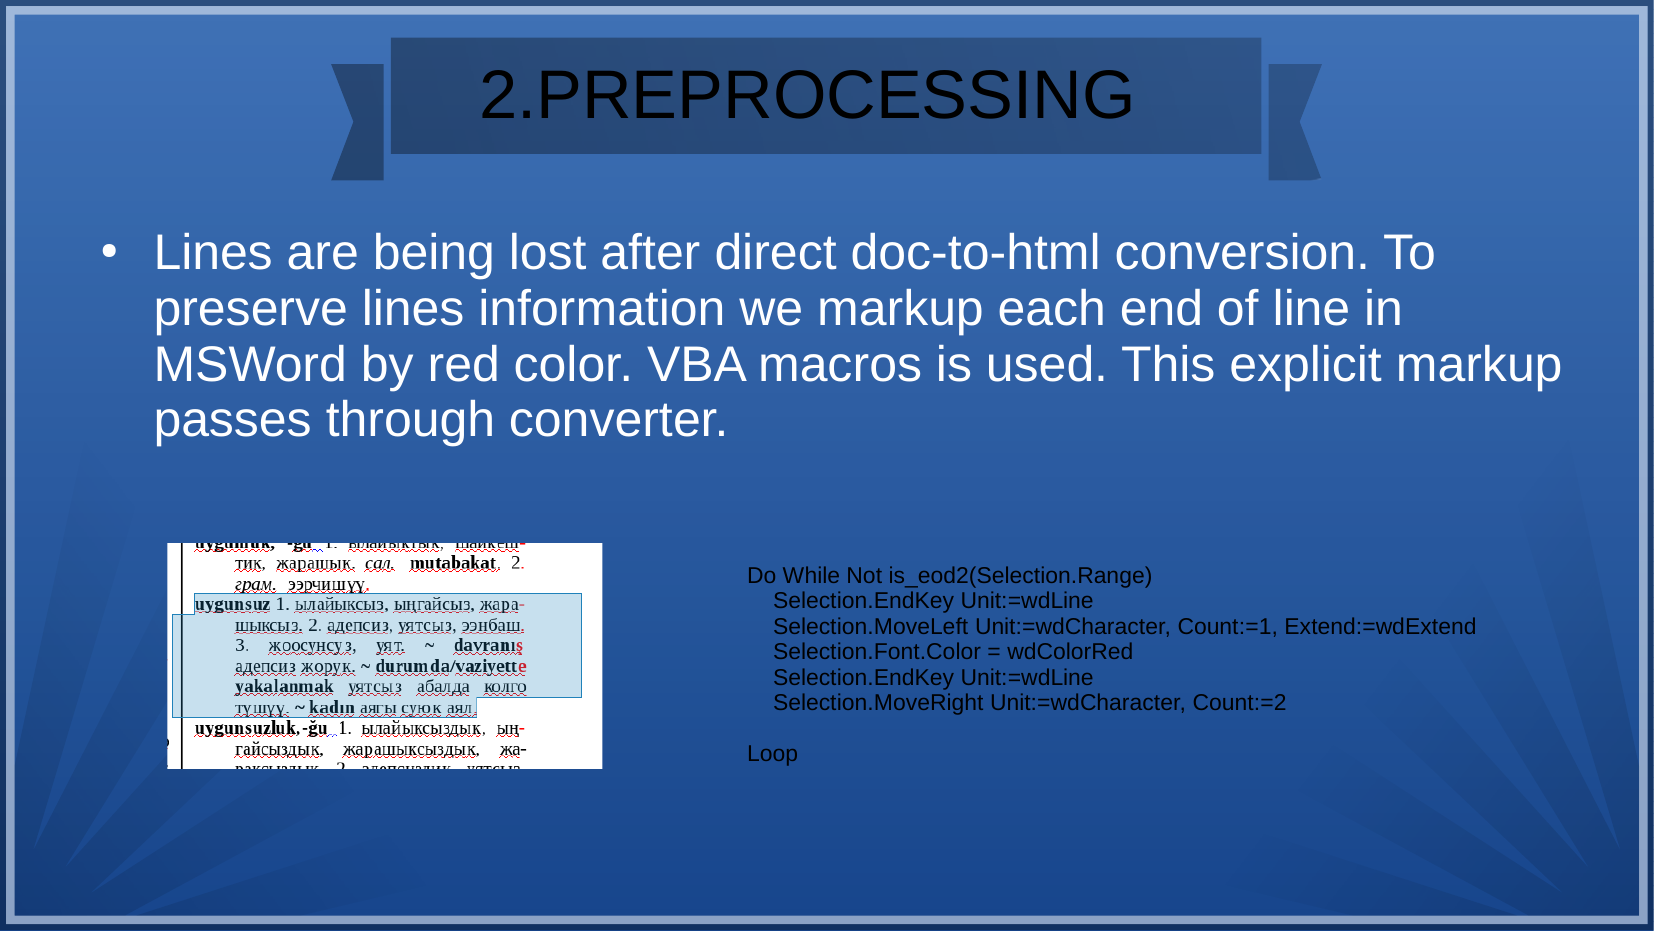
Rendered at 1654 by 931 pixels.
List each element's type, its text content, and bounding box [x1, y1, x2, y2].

text_box Do While Not is_eod2(Selection.Range) Selection.EndKey Unit:=wdLine Selection.MoveLeft Unit:=wdCharacter, Count:=1, Extend:=wdExtend Selection.Font.Color = wdColorRed Selection.EndKey Unit:=wdLine Selection.MoveRight Unit:=wdCharacter, Count:=2 Loop [732, 555, 1524, 780]
title 2.PREPROCESSING [389, 35, 1264, 154]
list Lines are being lost after direct doc-to-html conversion. To preserve lines information we markup each end of line in MSWord by red color. VBA macros is used. This explicit markup passes through converter. [82, 224, 1571, 931]
picture [167, 543, 603, 769]
